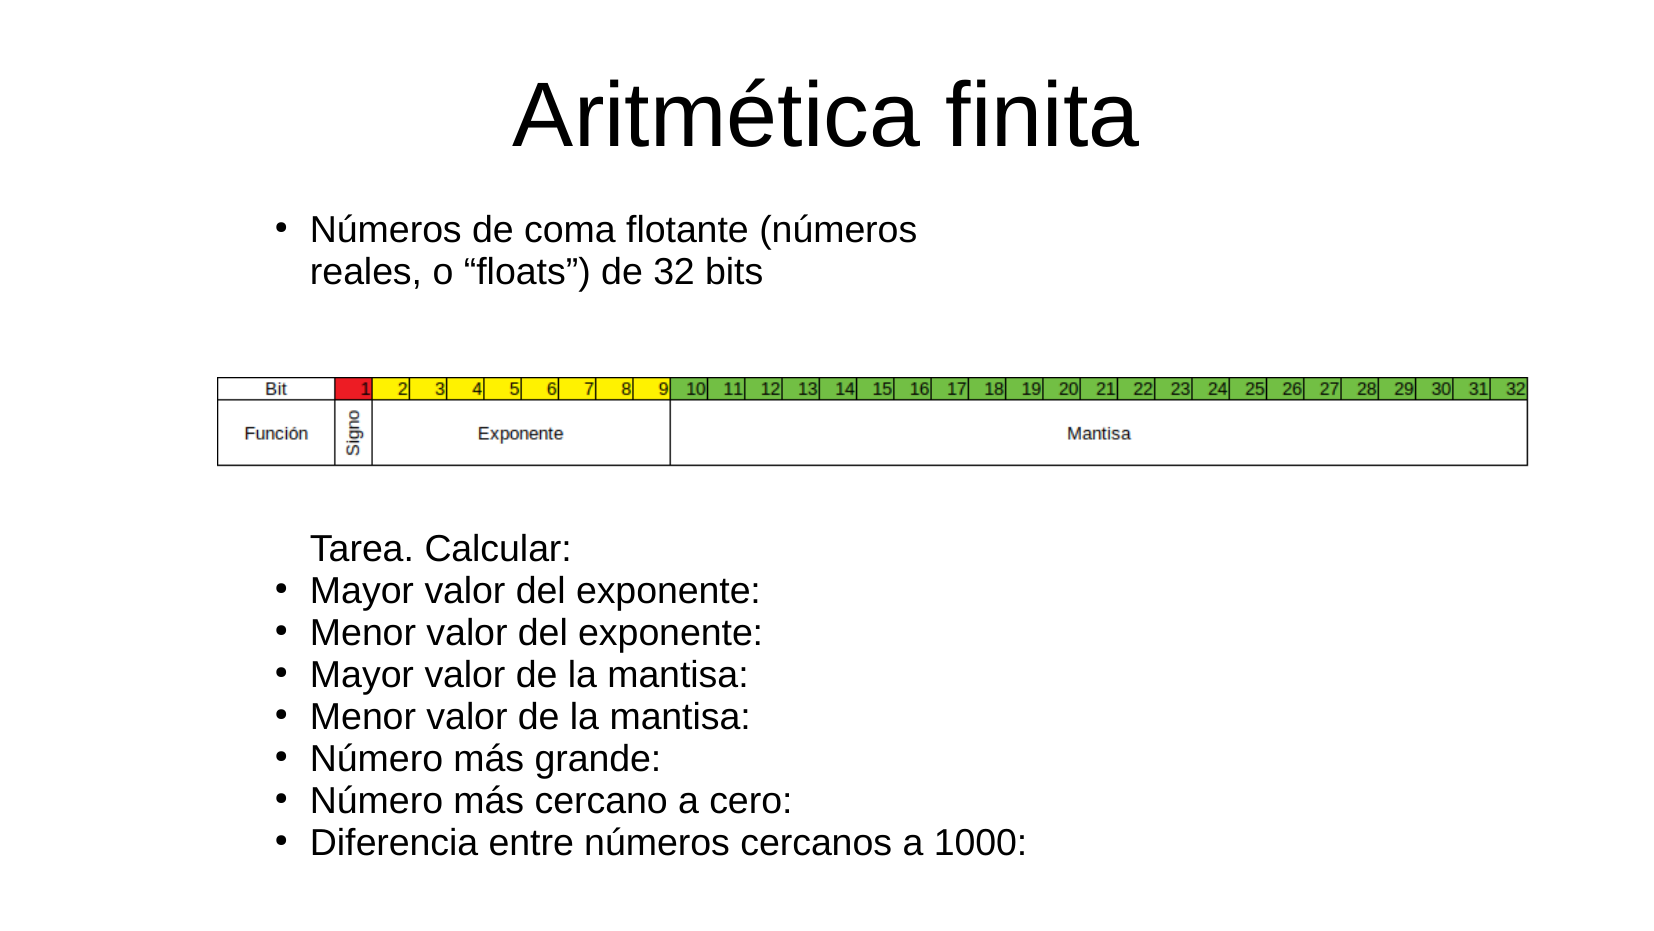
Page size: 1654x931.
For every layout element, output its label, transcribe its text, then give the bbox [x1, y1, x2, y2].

text_box Tarea. Calcular: Mayor valor del exponente: Menor valor del exponente: Mayor valor de la mantisa: Menor valor de la mantisa: Número más grande: Número más cercano a cero: Diferencia entre números cercanos a 1000: [259, 519, 1111, 871]
text_box Números de coma flotante (números reales, o “floats”) de 32 bits [259, 200, 969, 300]
title Aritmética finita [82, 37, 1571, 193]
picture [217, 377, 1560, 469]
